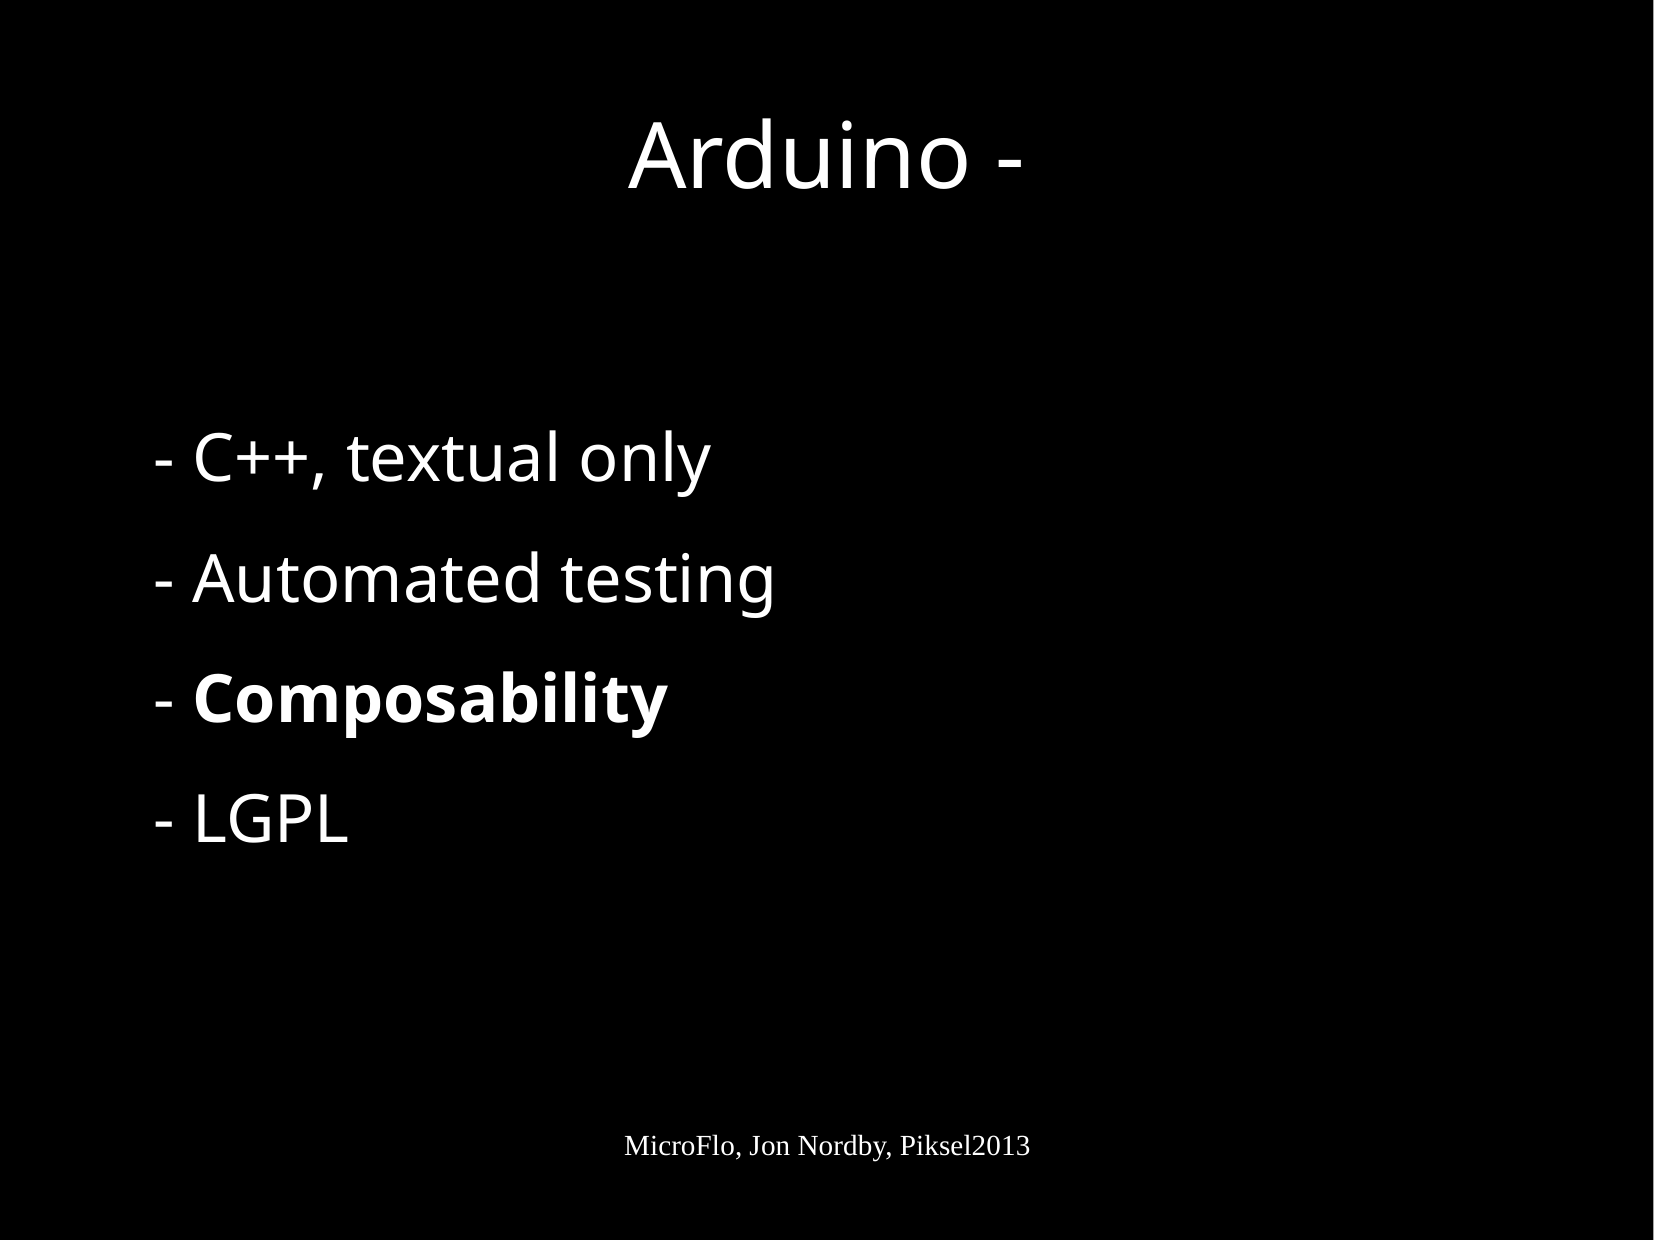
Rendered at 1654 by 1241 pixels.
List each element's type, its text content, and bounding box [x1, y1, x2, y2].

title Arduino - [82, 49, 1571, 257]
list - C++, textual only - Automated testing - Composability - LGPL [82, 290, 1571, 1010]
